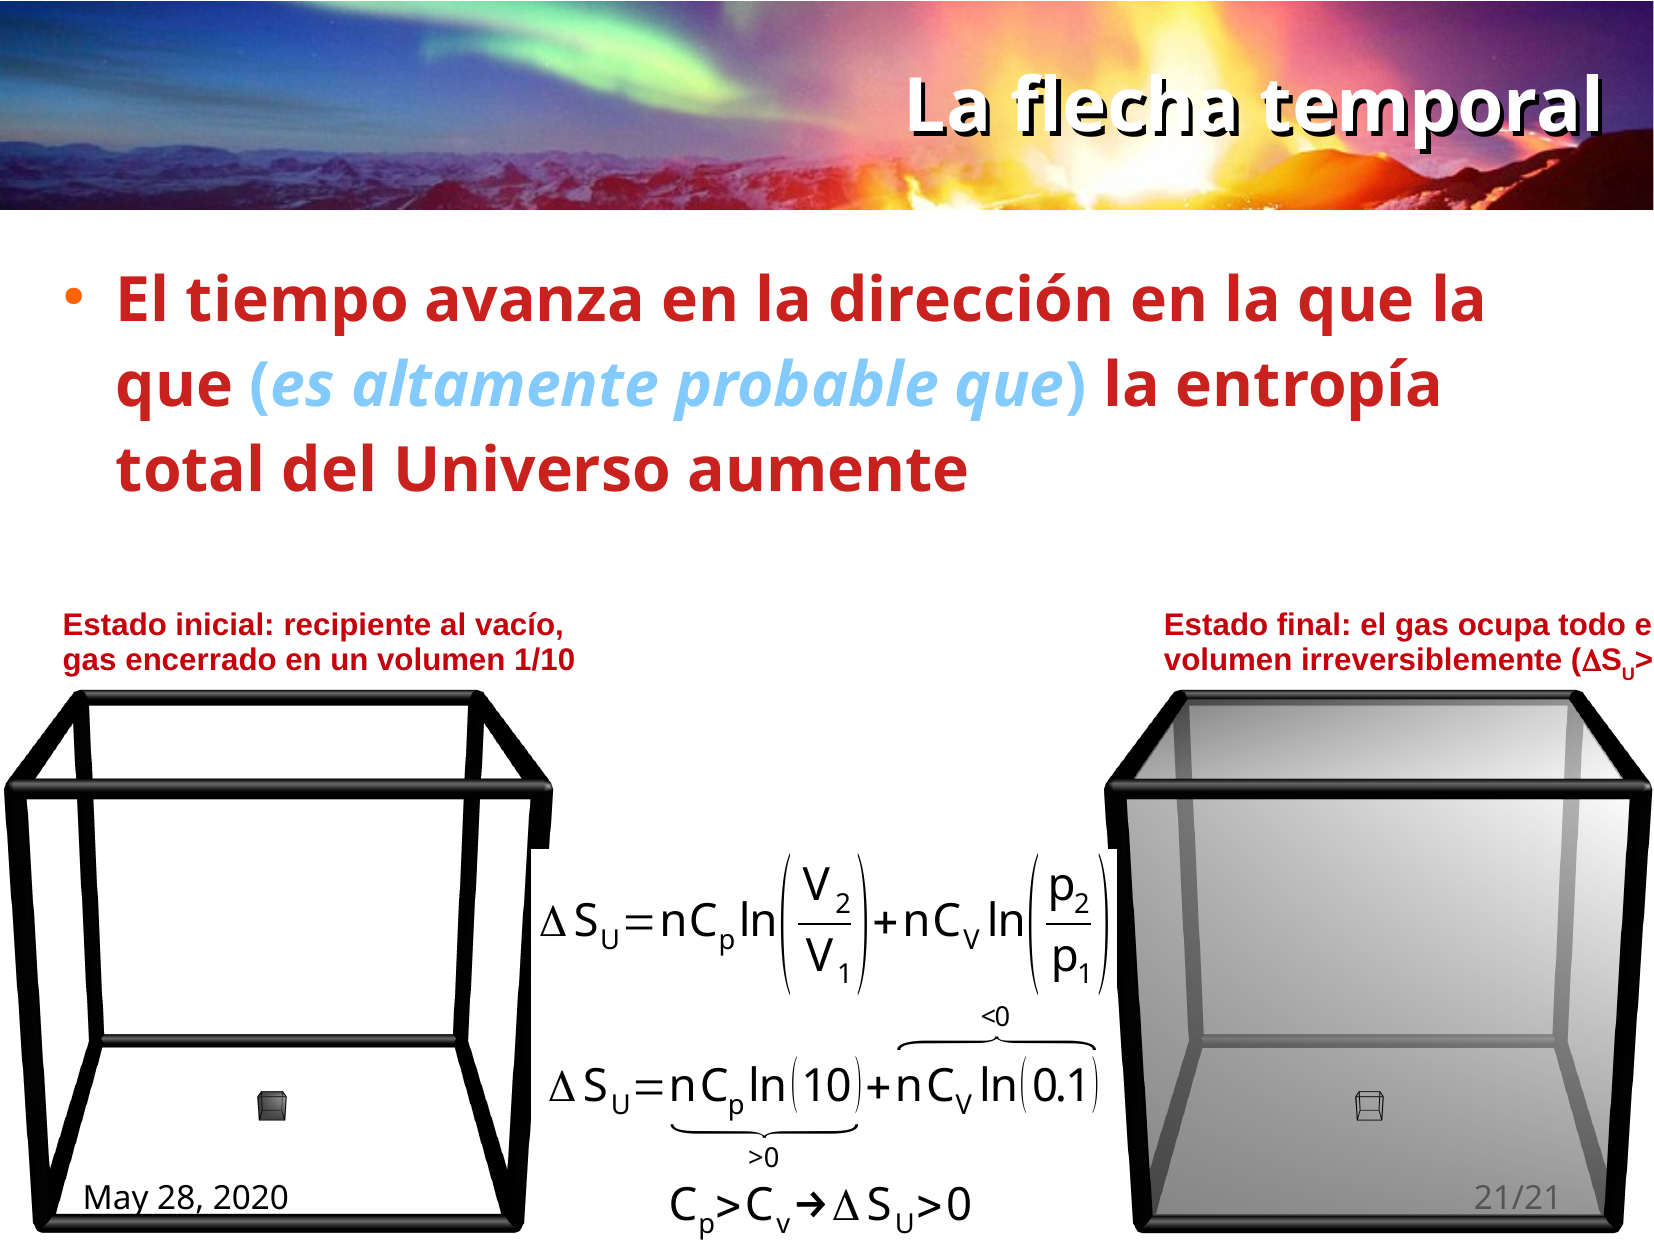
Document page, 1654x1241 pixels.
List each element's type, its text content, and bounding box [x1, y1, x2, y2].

title La flecha temporal [45, 15, 1606, 191]
chart [531, 849, 1118, 1241]
text_box Estado inicial: recipiente al vacío, gas encerrado en un volumen 1/10 [48, 600, 592, 691]
list El tiempo avanza en la dirección en la que la que (es altamente probable que) la entropía total del Universo aumente [45, 255, 1606, 685]
picture [0, 1, 1654, 210]
text_box Estado final: el gas ocupa todo el volumen irreversiblemente (DSU>0) [1149, 600, 1654, 698]
